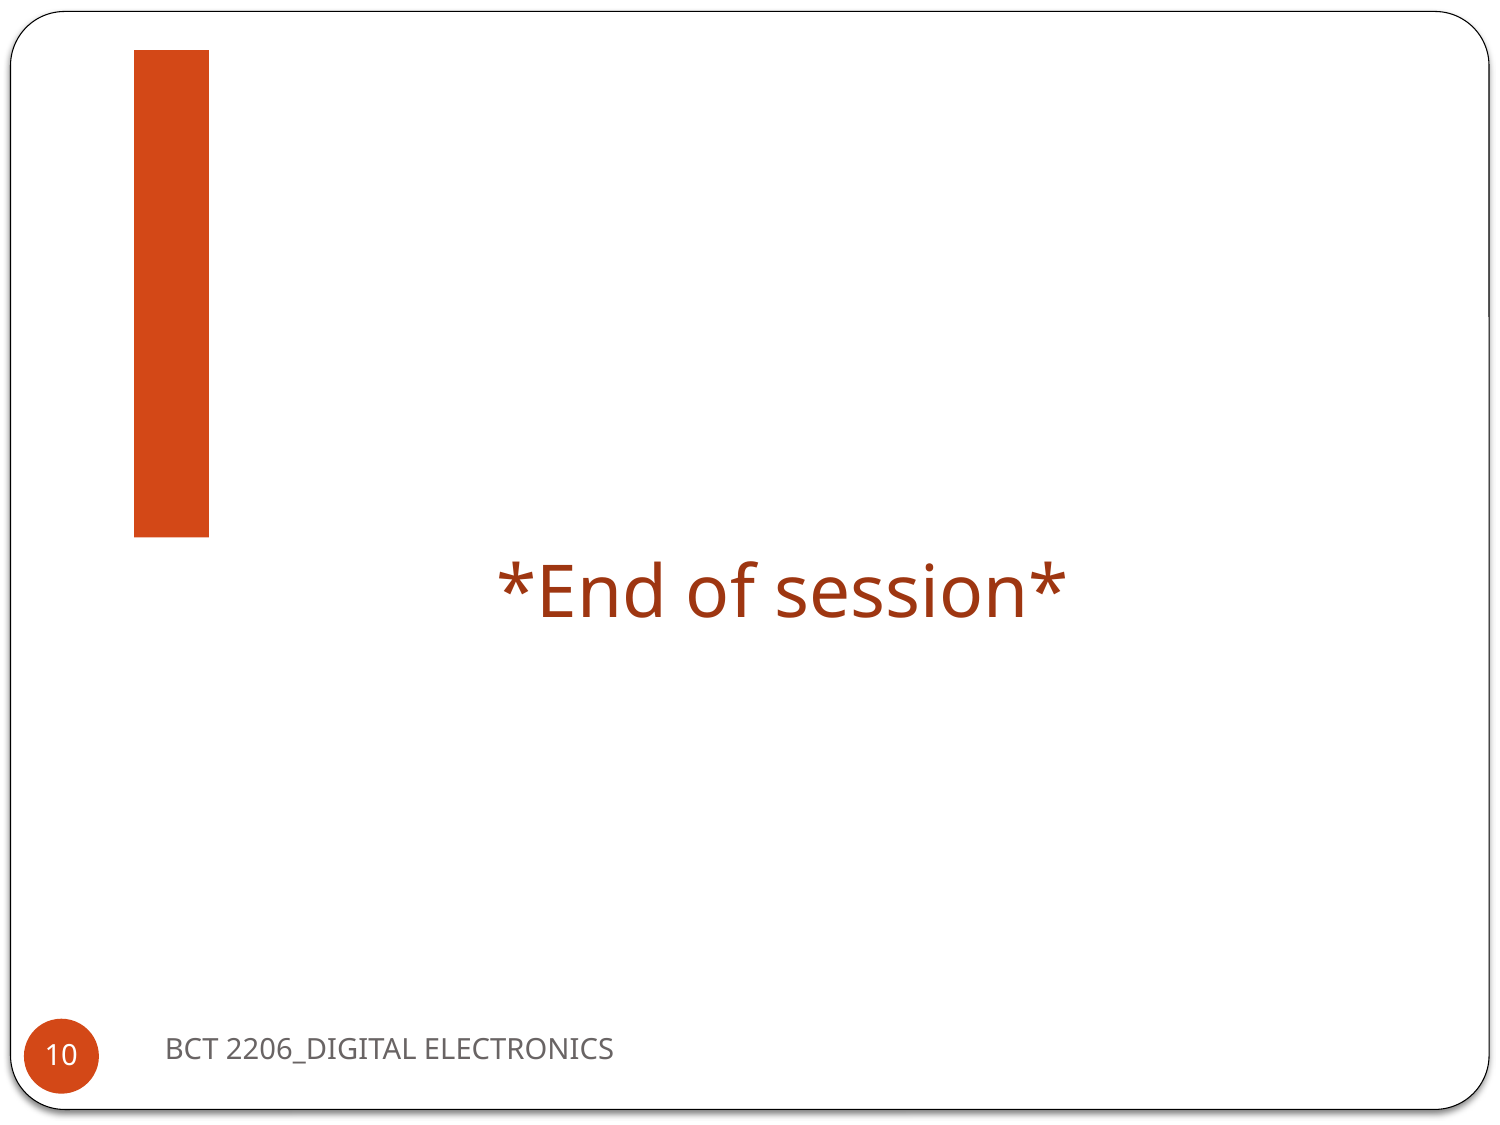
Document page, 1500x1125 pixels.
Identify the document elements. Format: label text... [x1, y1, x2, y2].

text_box *End of session* [481, 537, 1084, 640]
text_box <number> [23, 1018, 99, 1094]
text_box [134, 50, 209, 538]
